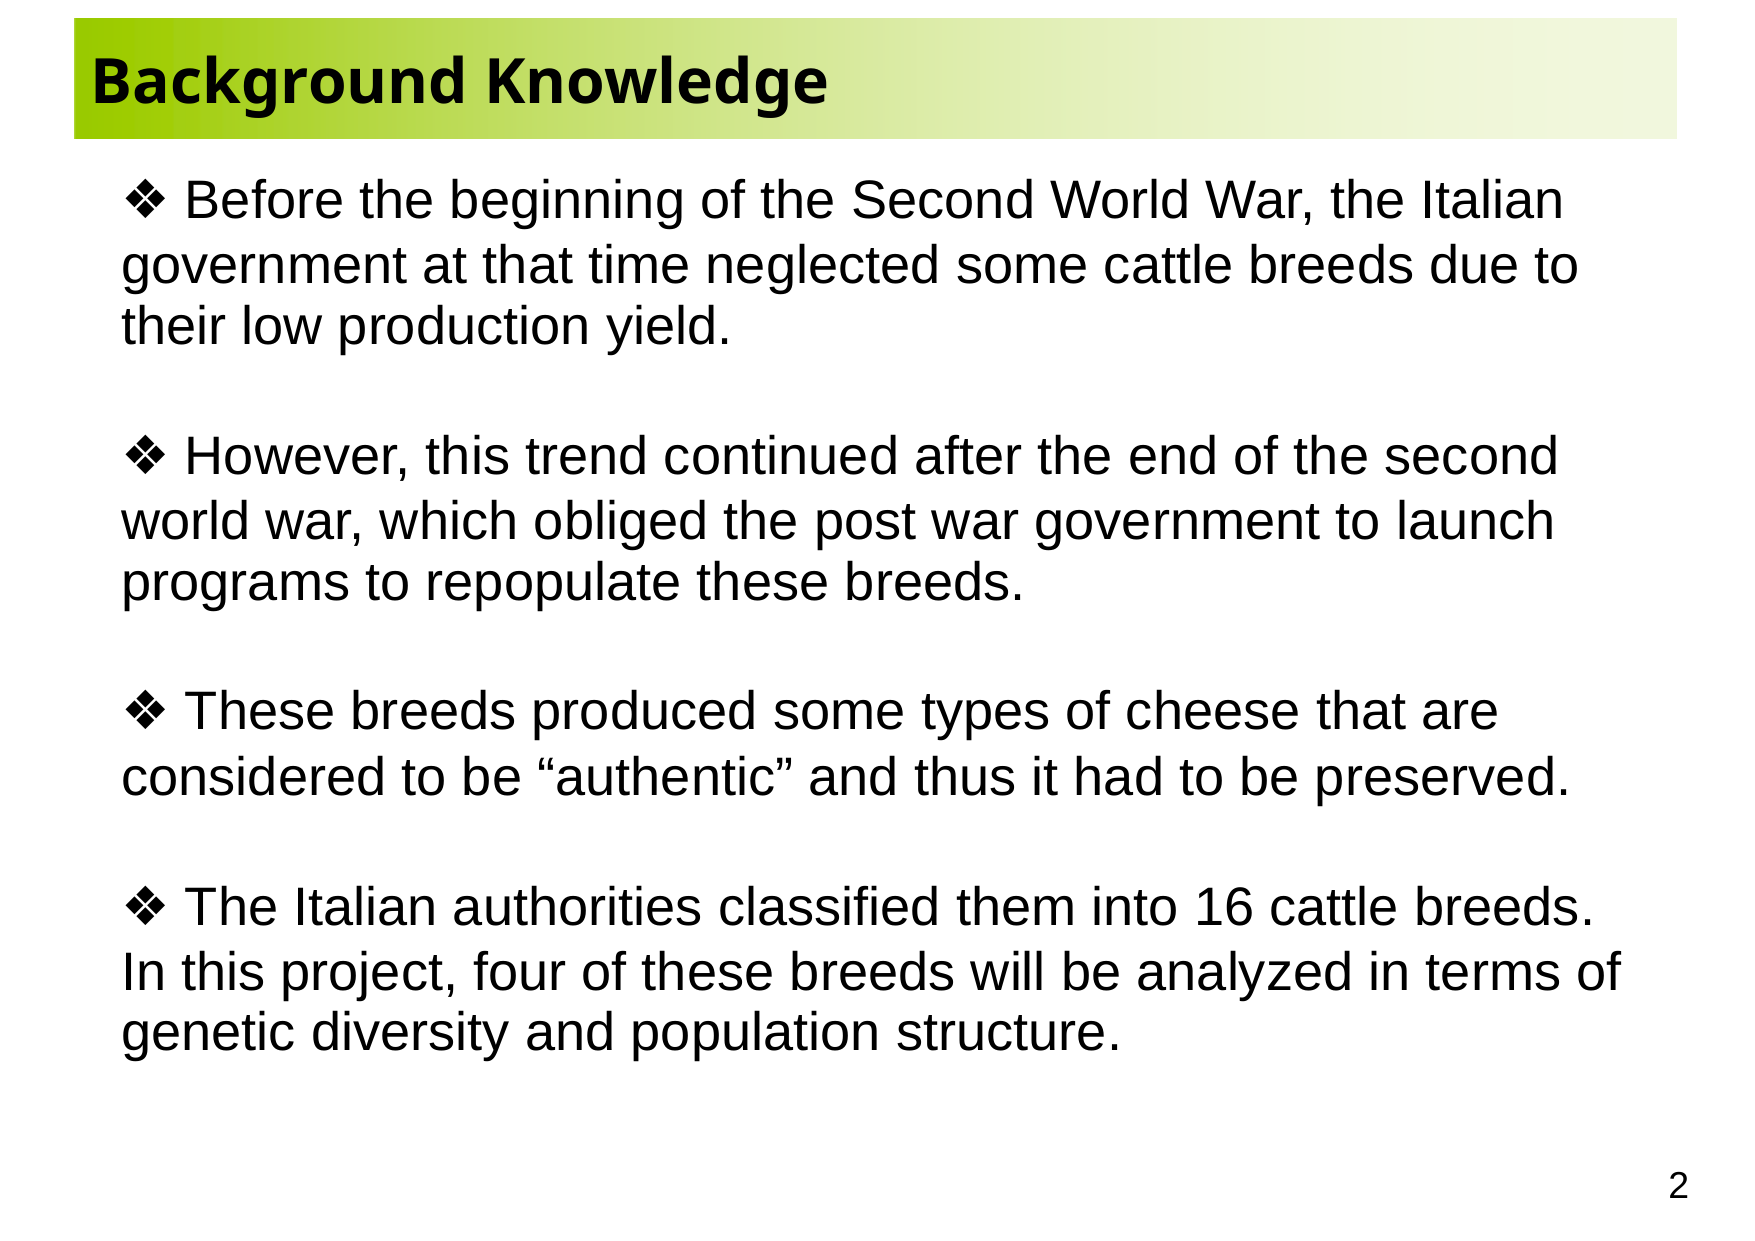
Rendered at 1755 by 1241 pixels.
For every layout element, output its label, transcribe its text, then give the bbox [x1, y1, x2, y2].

text_box ❖ Before the beginning of the Second World War, the Italian government at that time neglected some cattle breeds due to their low production yield. ❖ However, this trend continued after the end of the second world war, which obliged the post war government to launch programs to repopulate these breeds. ❖ These breeds produced some types of cheese that are considered to be “authentic” and thus it had to be preserved. ❖ The Italian authorities classified them into 16 cattle breeds. In this project, four of these breeds will be analyzed in terms of genetic diversity and population structure. [106, 153, 1654, 1158]
text_box 2 [1653, 1157, 1704, 1215]
picture [74, 18, 1677, 139]
title Background Knowledge [88, 38, 1501, 130]
